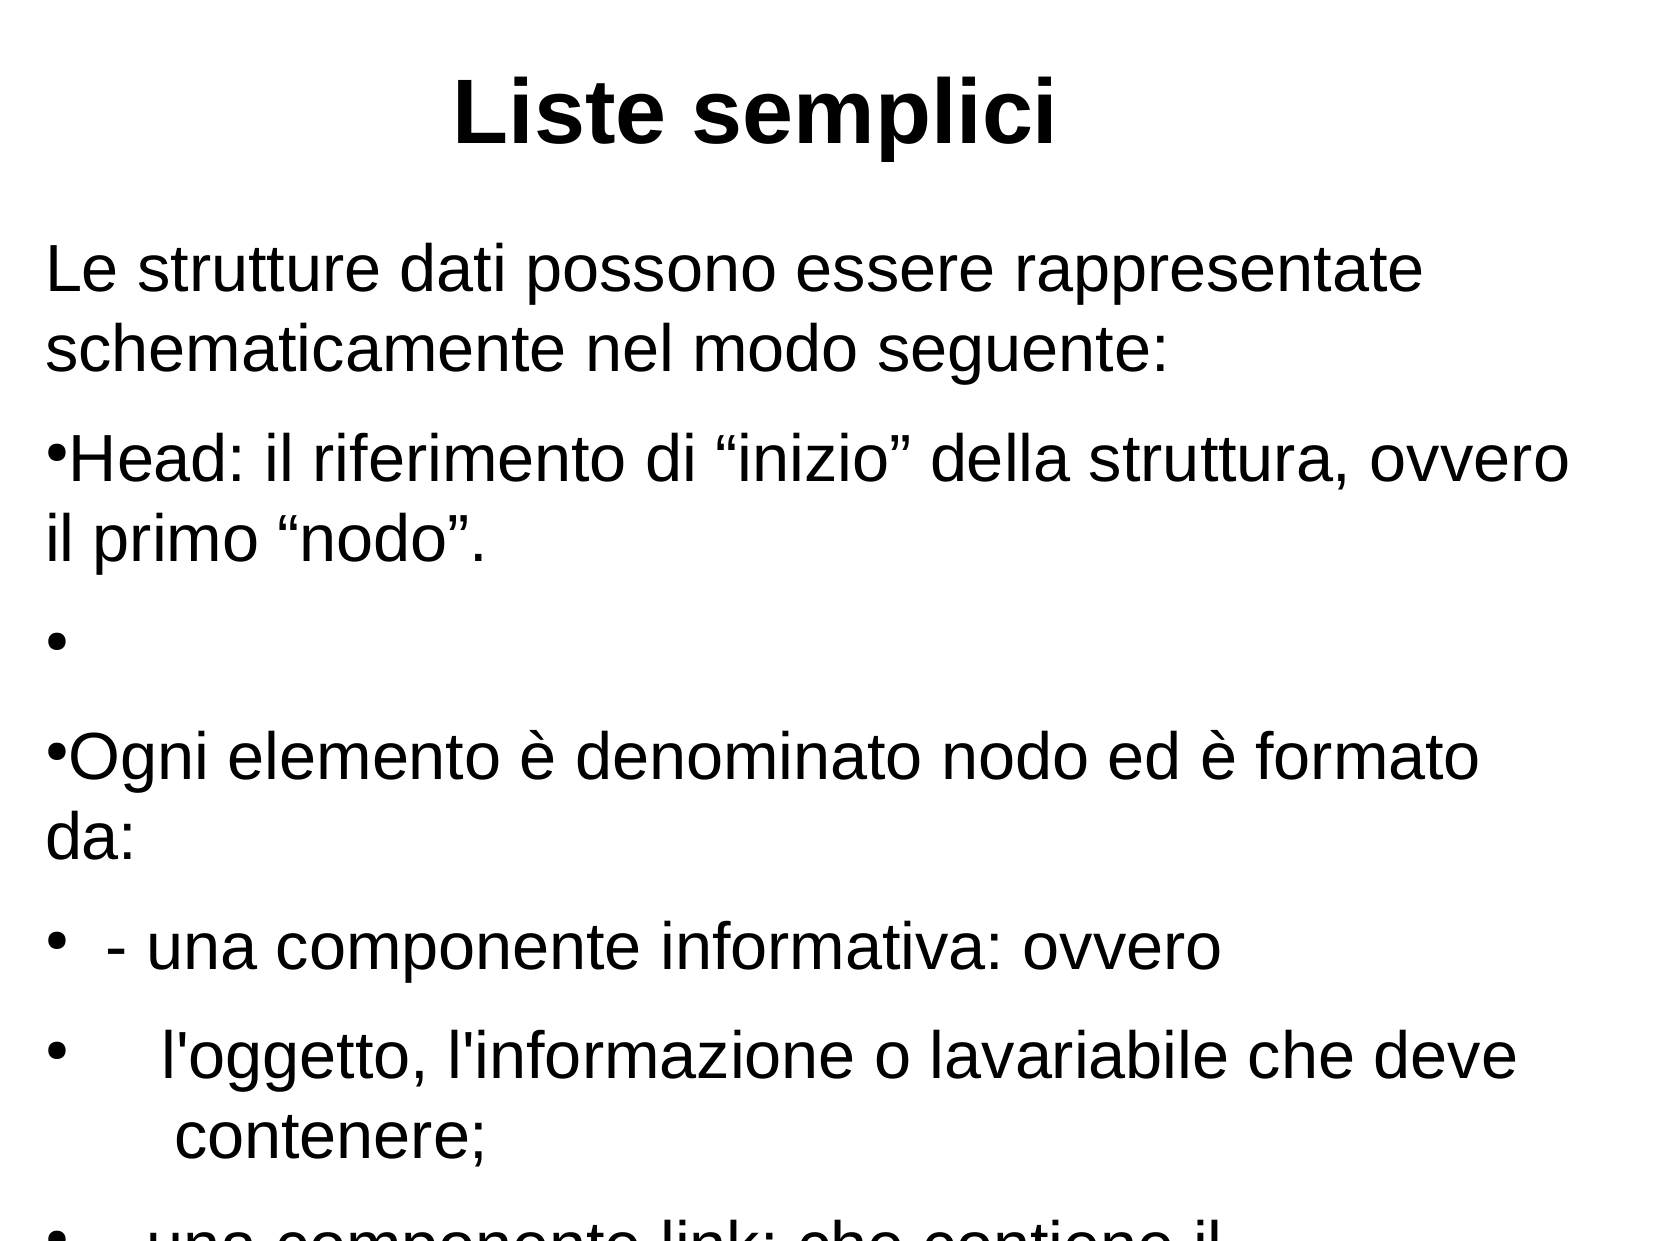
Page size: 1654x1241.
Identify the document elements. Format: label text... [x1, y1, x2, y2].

subtitle Le strutture dati possono essere rappresentate schematicamente nel modo seguente: Head: il riferimento di “inizio” della struttura, ovvero il primo “nodo”. Ogni elemento è denominato nodo ed è formato da: - una componente informativa: ovvero l'oggetto, l'informazione o lavariabile che deve contenere; - una componente link: che contiene il collegamento al nodo successivo; L'ultimo nodo ha il componente link con valore null. [45, 225, 1591, 1241]
title Liste semplici [11, 2, 1501, 211]
